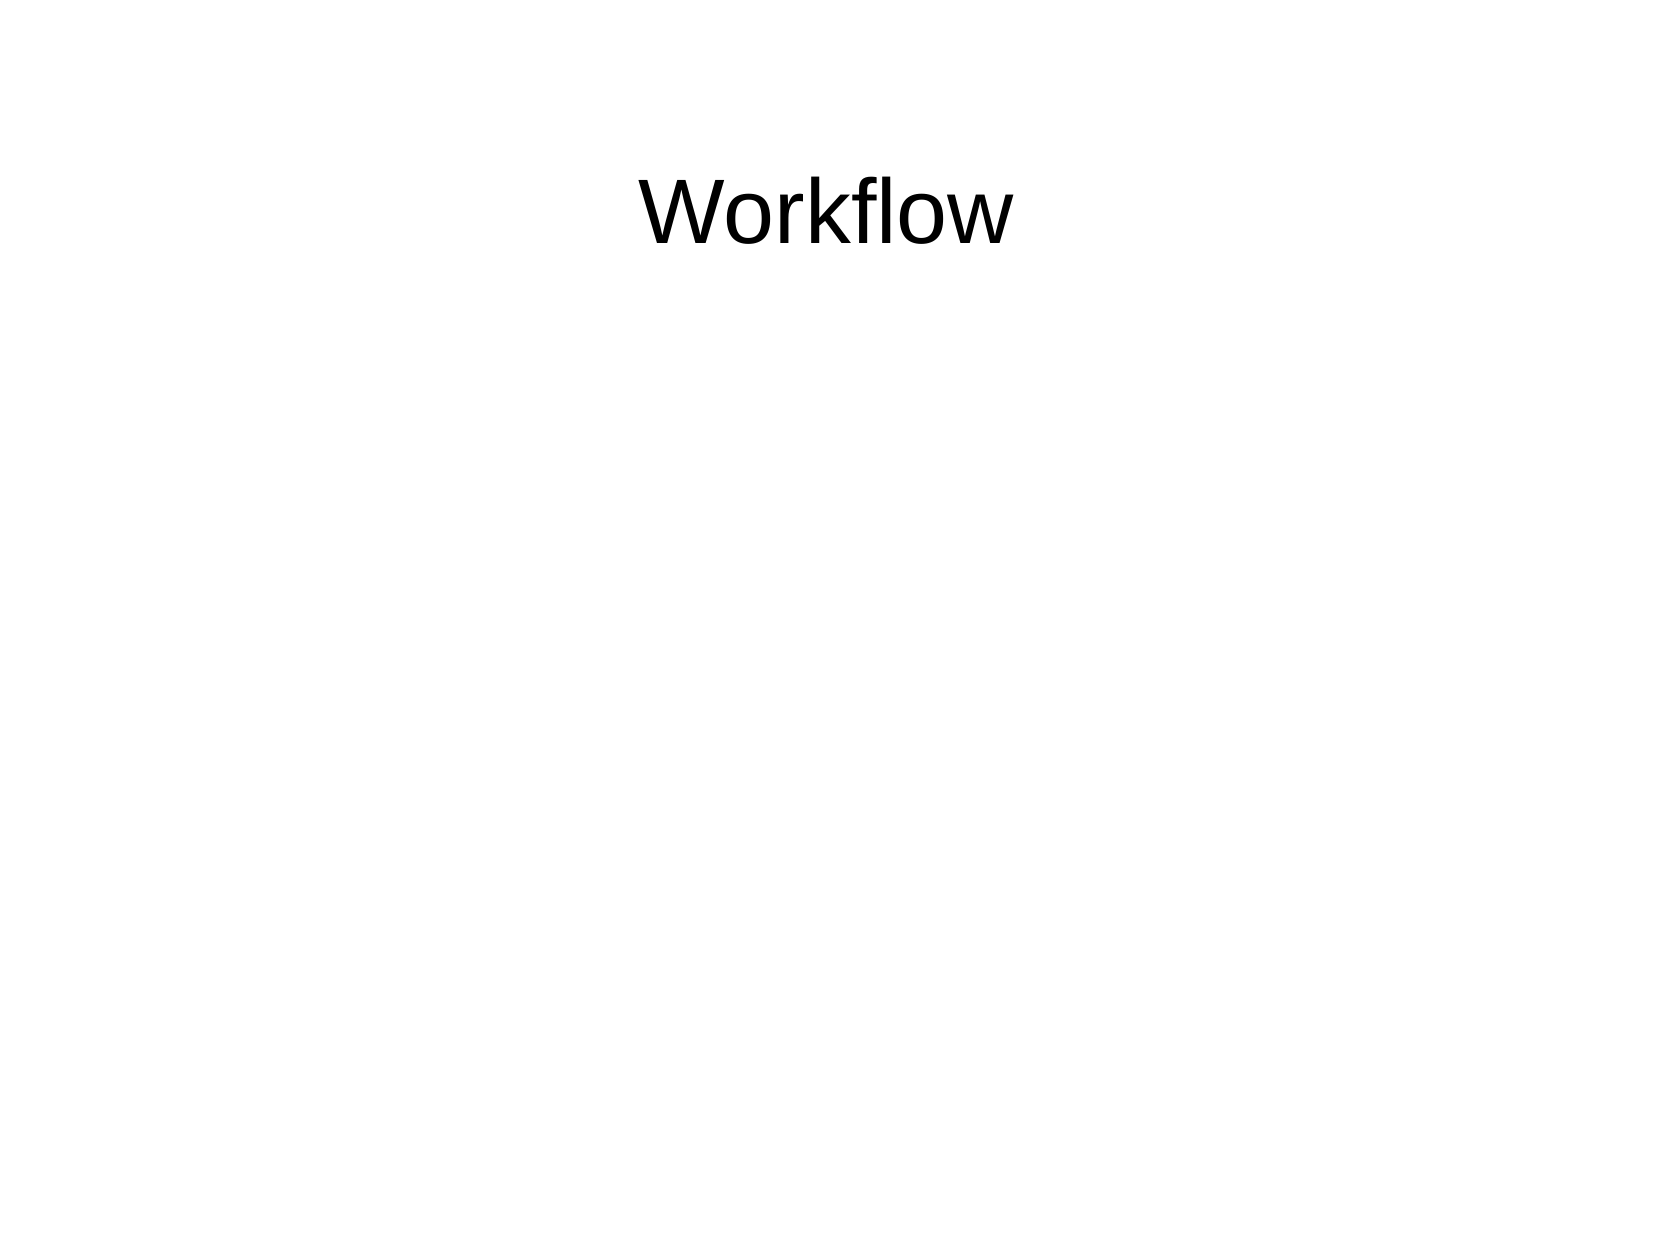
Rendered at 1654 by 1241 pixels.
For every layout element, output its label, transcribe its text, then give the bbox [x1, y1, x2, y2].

title Workflow [82, 107, 1571, 316]
